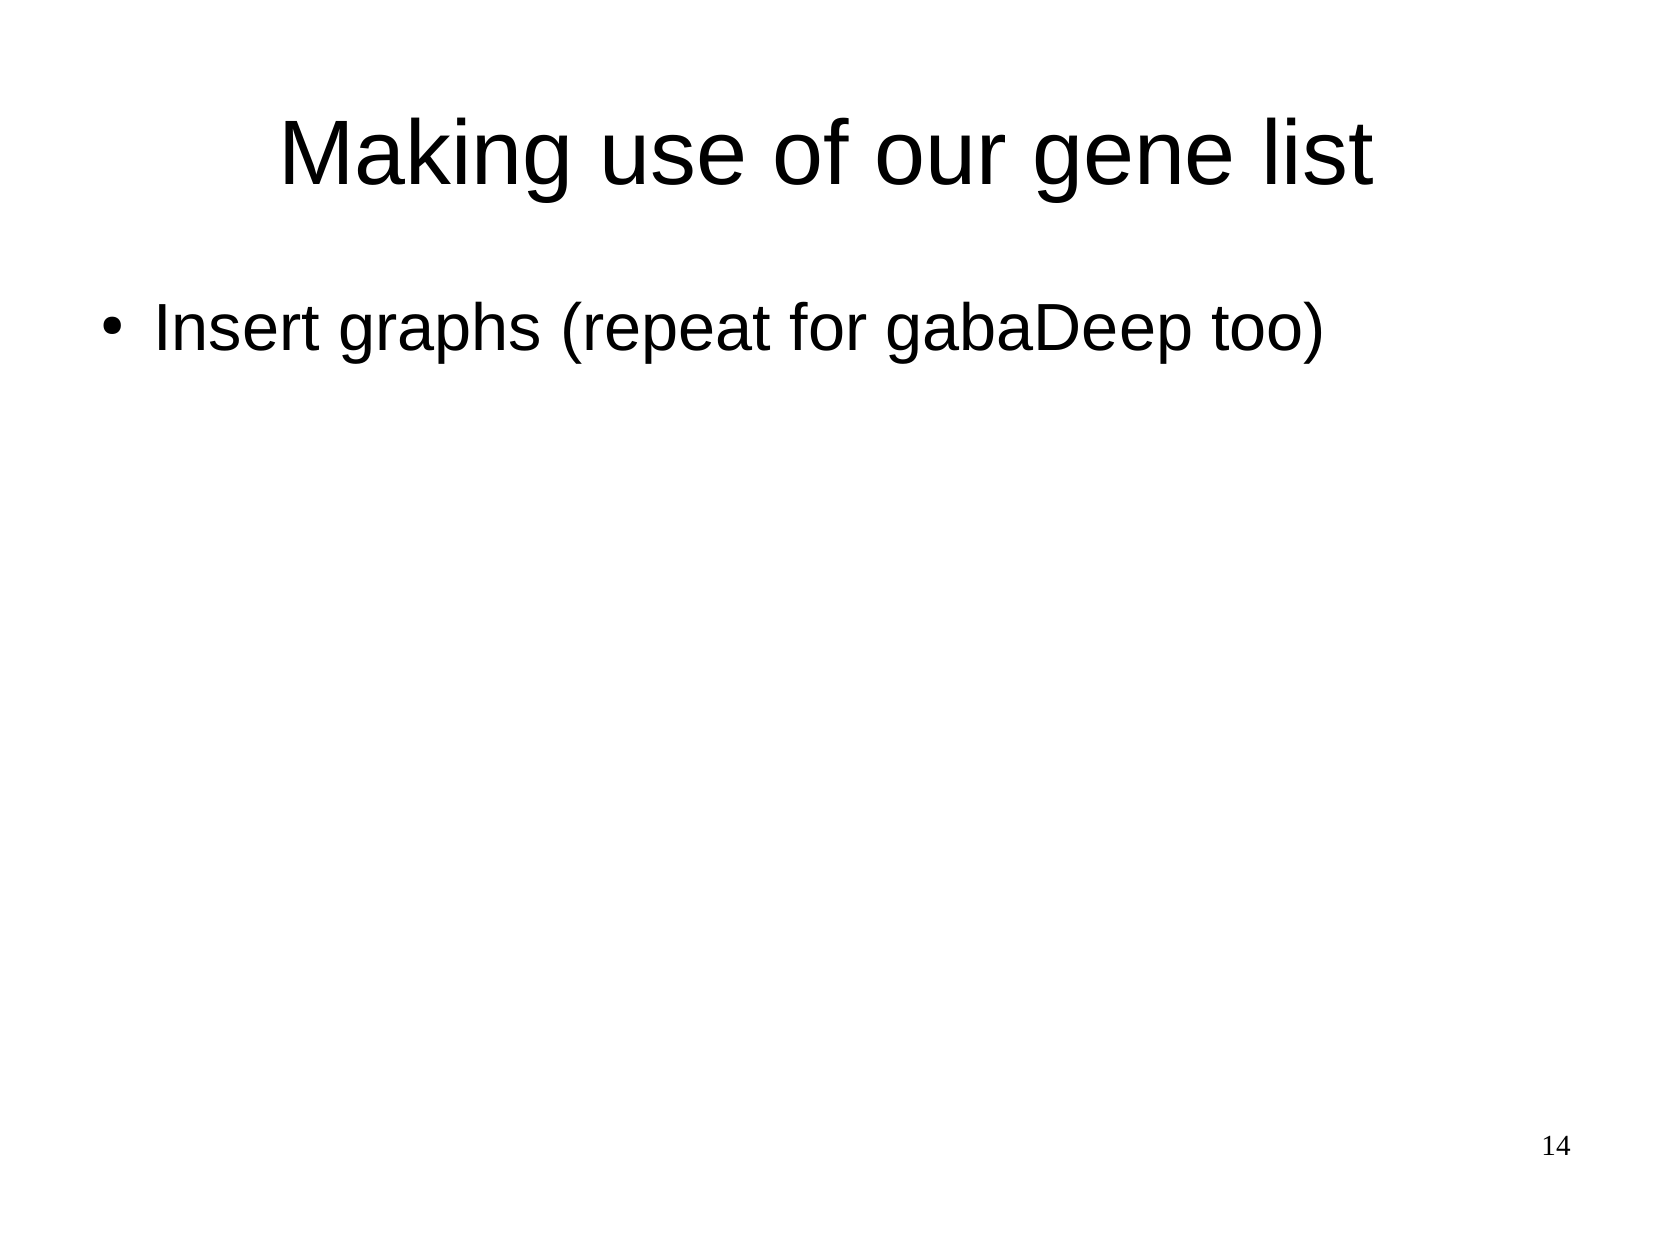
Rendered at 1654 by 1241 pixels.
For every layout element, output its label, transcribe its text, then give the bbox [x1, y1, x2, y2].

list Insert graphs (repeat for gabaDeep too) [82, 290, 1571, 1010]
title Making use of our gene list [82, 49, 1571, 257]
